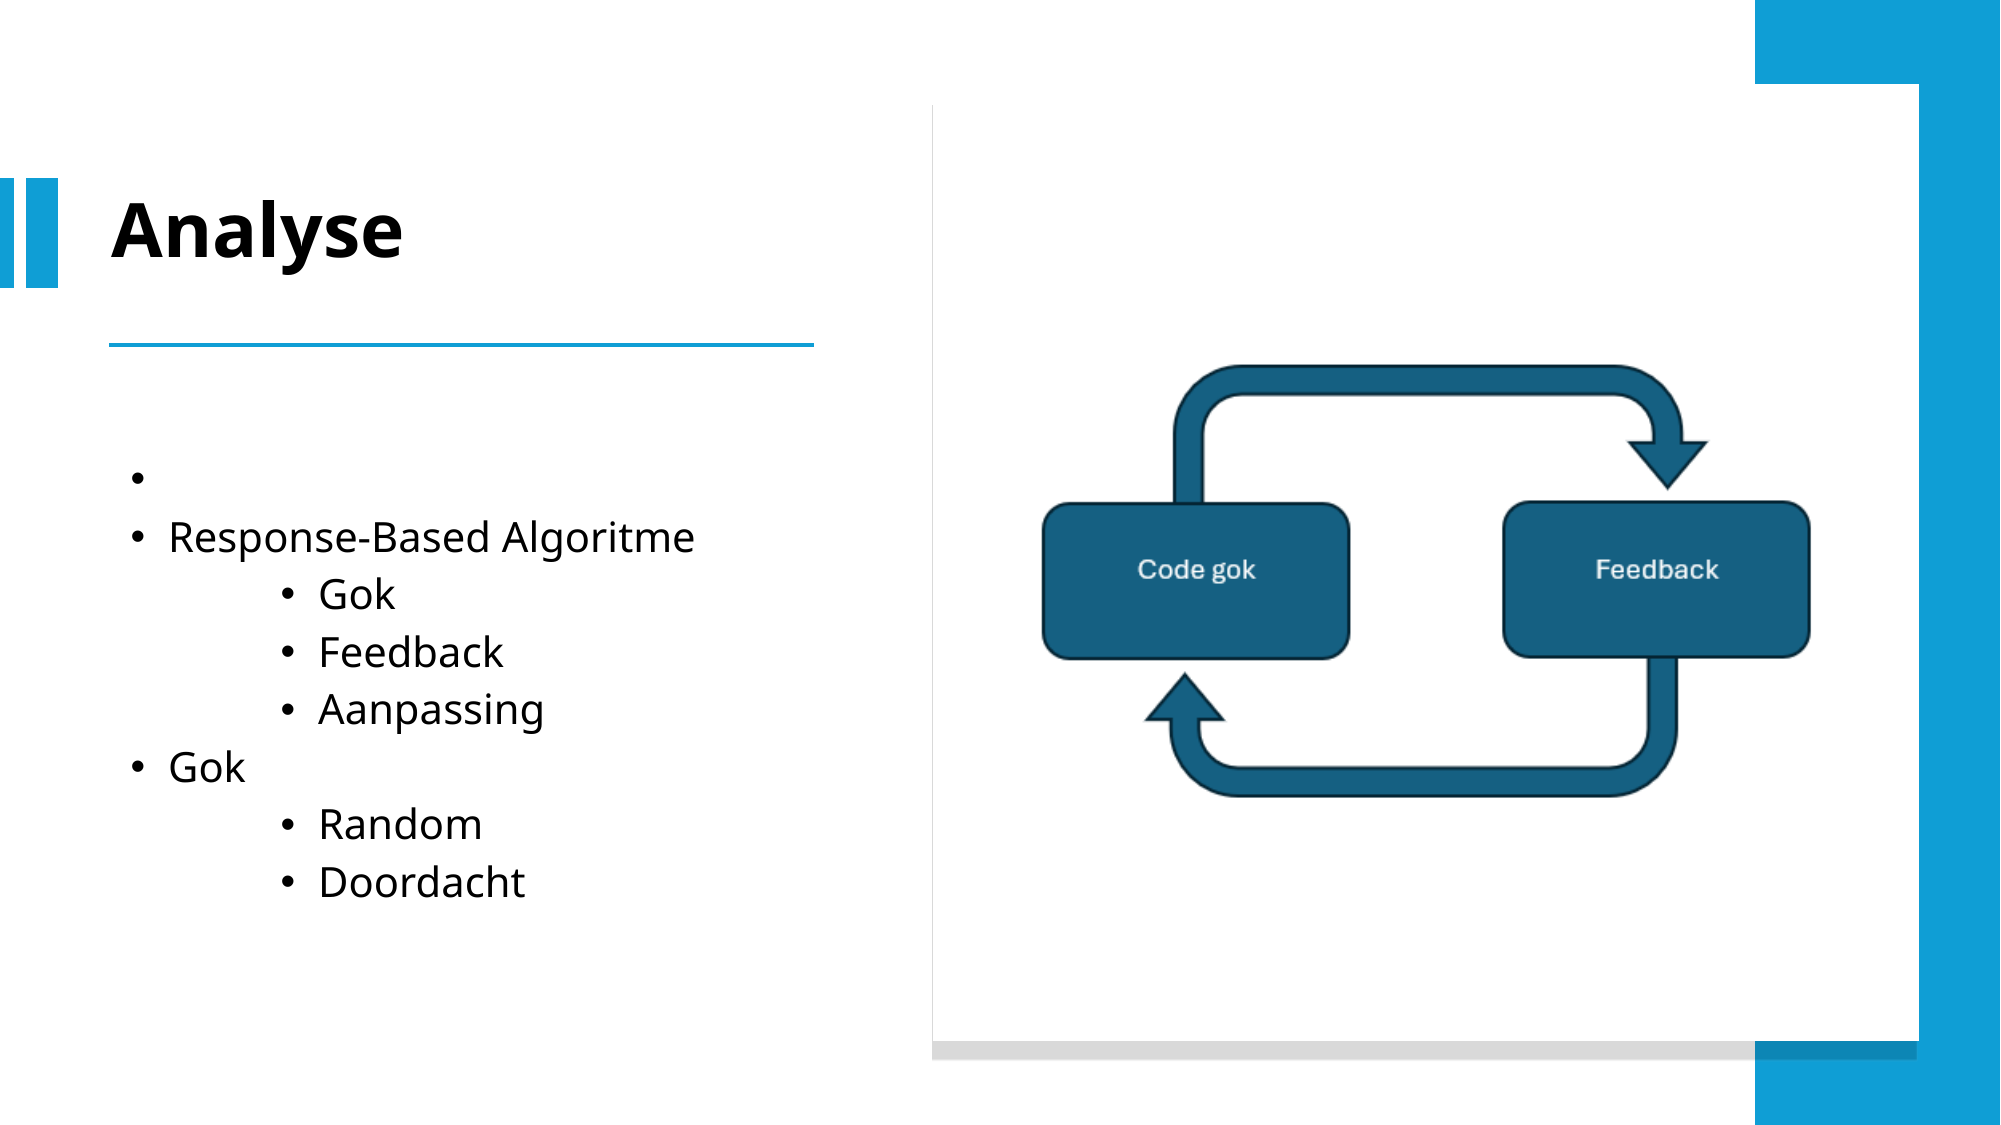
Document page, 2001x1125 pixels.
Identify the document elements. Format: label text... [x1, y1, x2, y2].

text_box [0, 0, 2000, 1125]
text_box Response-Based Algoritme Gok Feedback Aanpassing Gok Random Doordacht [96, 382, 845, 1036]
title Analyse [96, 140, 845, 326]
picture [999, 325, 1875, 857]
